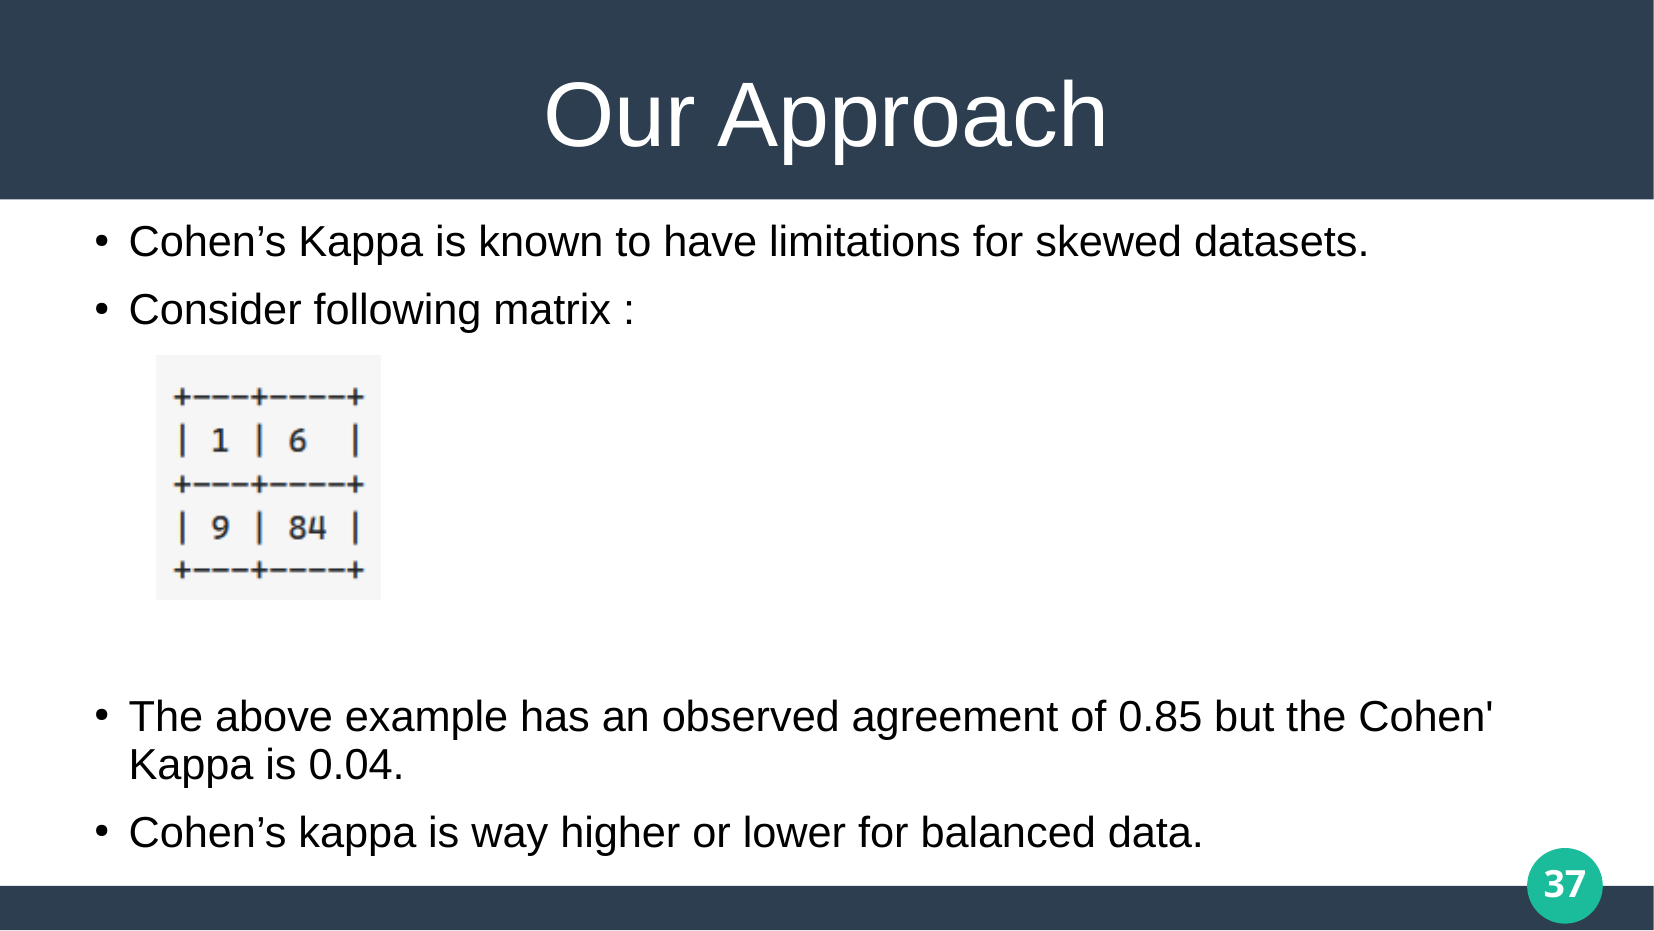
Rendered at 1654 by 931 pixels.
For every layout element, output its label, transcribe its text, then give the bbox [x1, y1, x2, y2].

title Our Approach [82, 37, 1571, 193]
list Cohen’s Kappa is known to have limitations for skewed datasets. Consider following matrix : The above example has an observed agreement of 0.85 but the Cohen' Kappa is 0.04. Cohen’s kappa is way higher or lower for balanced data. [82, 217, 1571, 863]
picture [156, 355, 381, 601]
